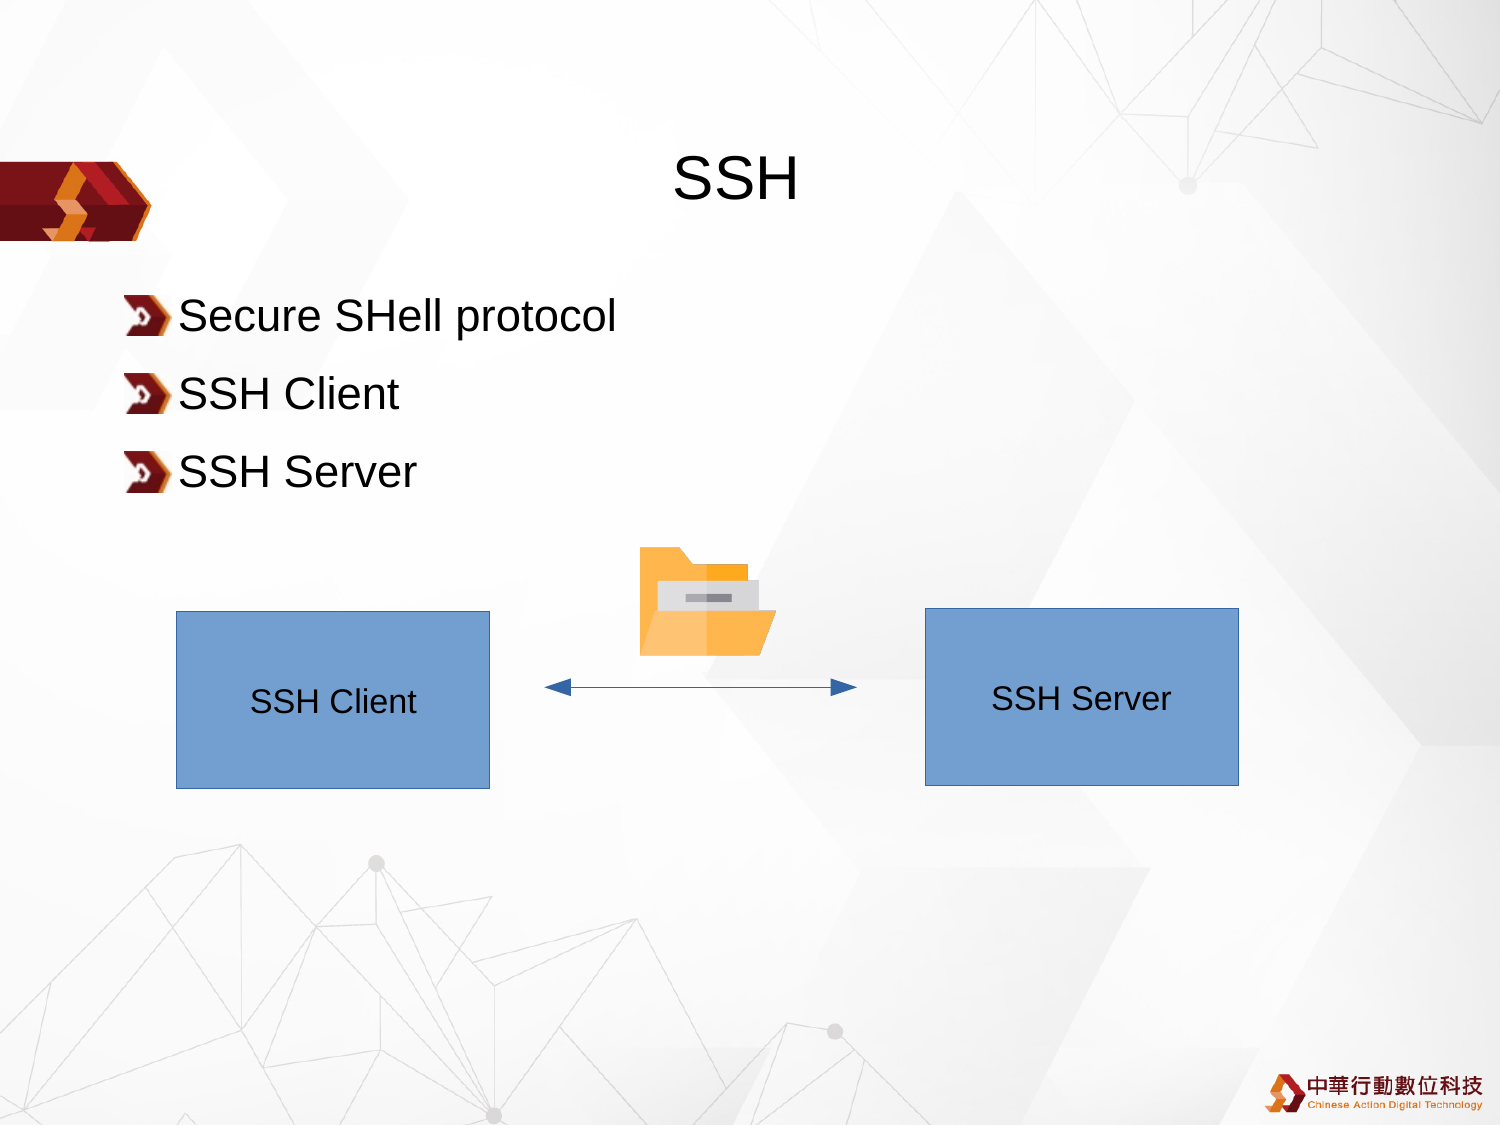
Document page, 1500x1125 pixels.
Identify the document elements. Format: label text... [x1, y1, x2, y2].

text_box SSH Client [176, 611, 490, 789]
text_box SSH Server [925, 608, 1239, 786]
list Secure SHell protocol SSH Client SSH Server [107, 290, 1425, 943]
picture [0, 0, 1500, 1125]
title SSH [107, 101, 1367, 255]
